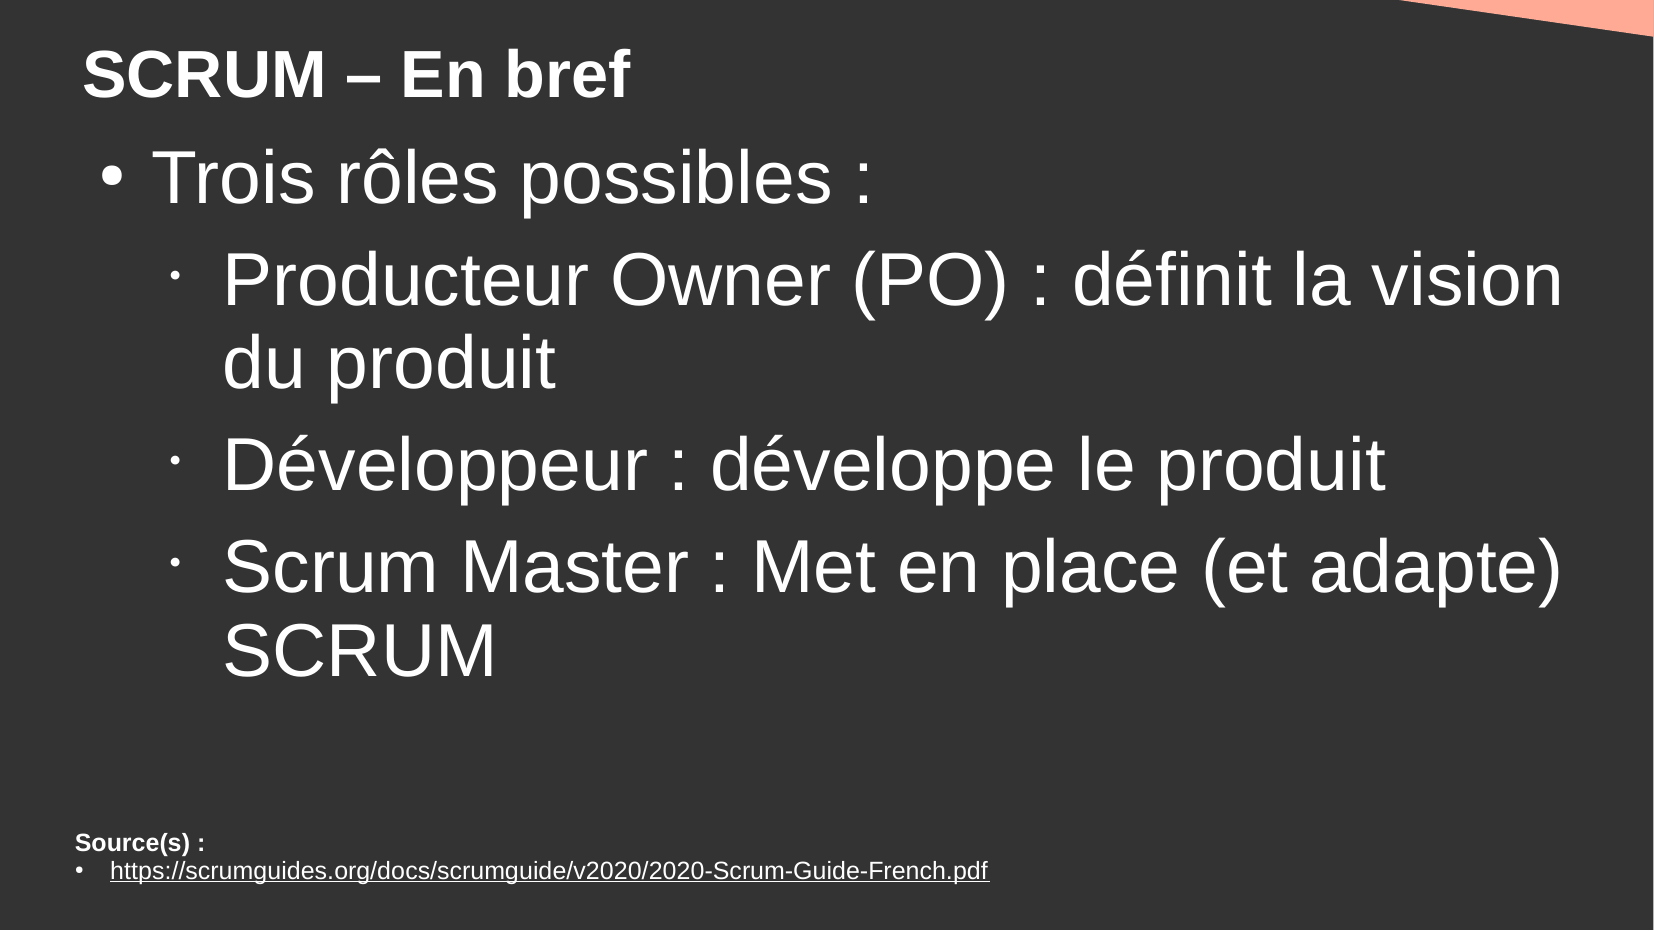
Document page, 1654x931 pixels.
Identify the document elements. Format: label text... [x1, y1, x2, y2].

text_box [1399, 0, 1654, 37]
text_box Source(s) : https://scrumguides.org/docs/scrumguide/v2020/2020-Scrum-Guide-French.pdf [60, 821, 1546, 921]
list Trois rôles possibles : Producteur Owner (PO) : définit la vision du produit Développeur : développe le produit Scrum Master : Met en place (et adapte) SCRUM [80, 135, 1620, 777]
title SCRUM – En bref [82, 37, 1571, 122]
